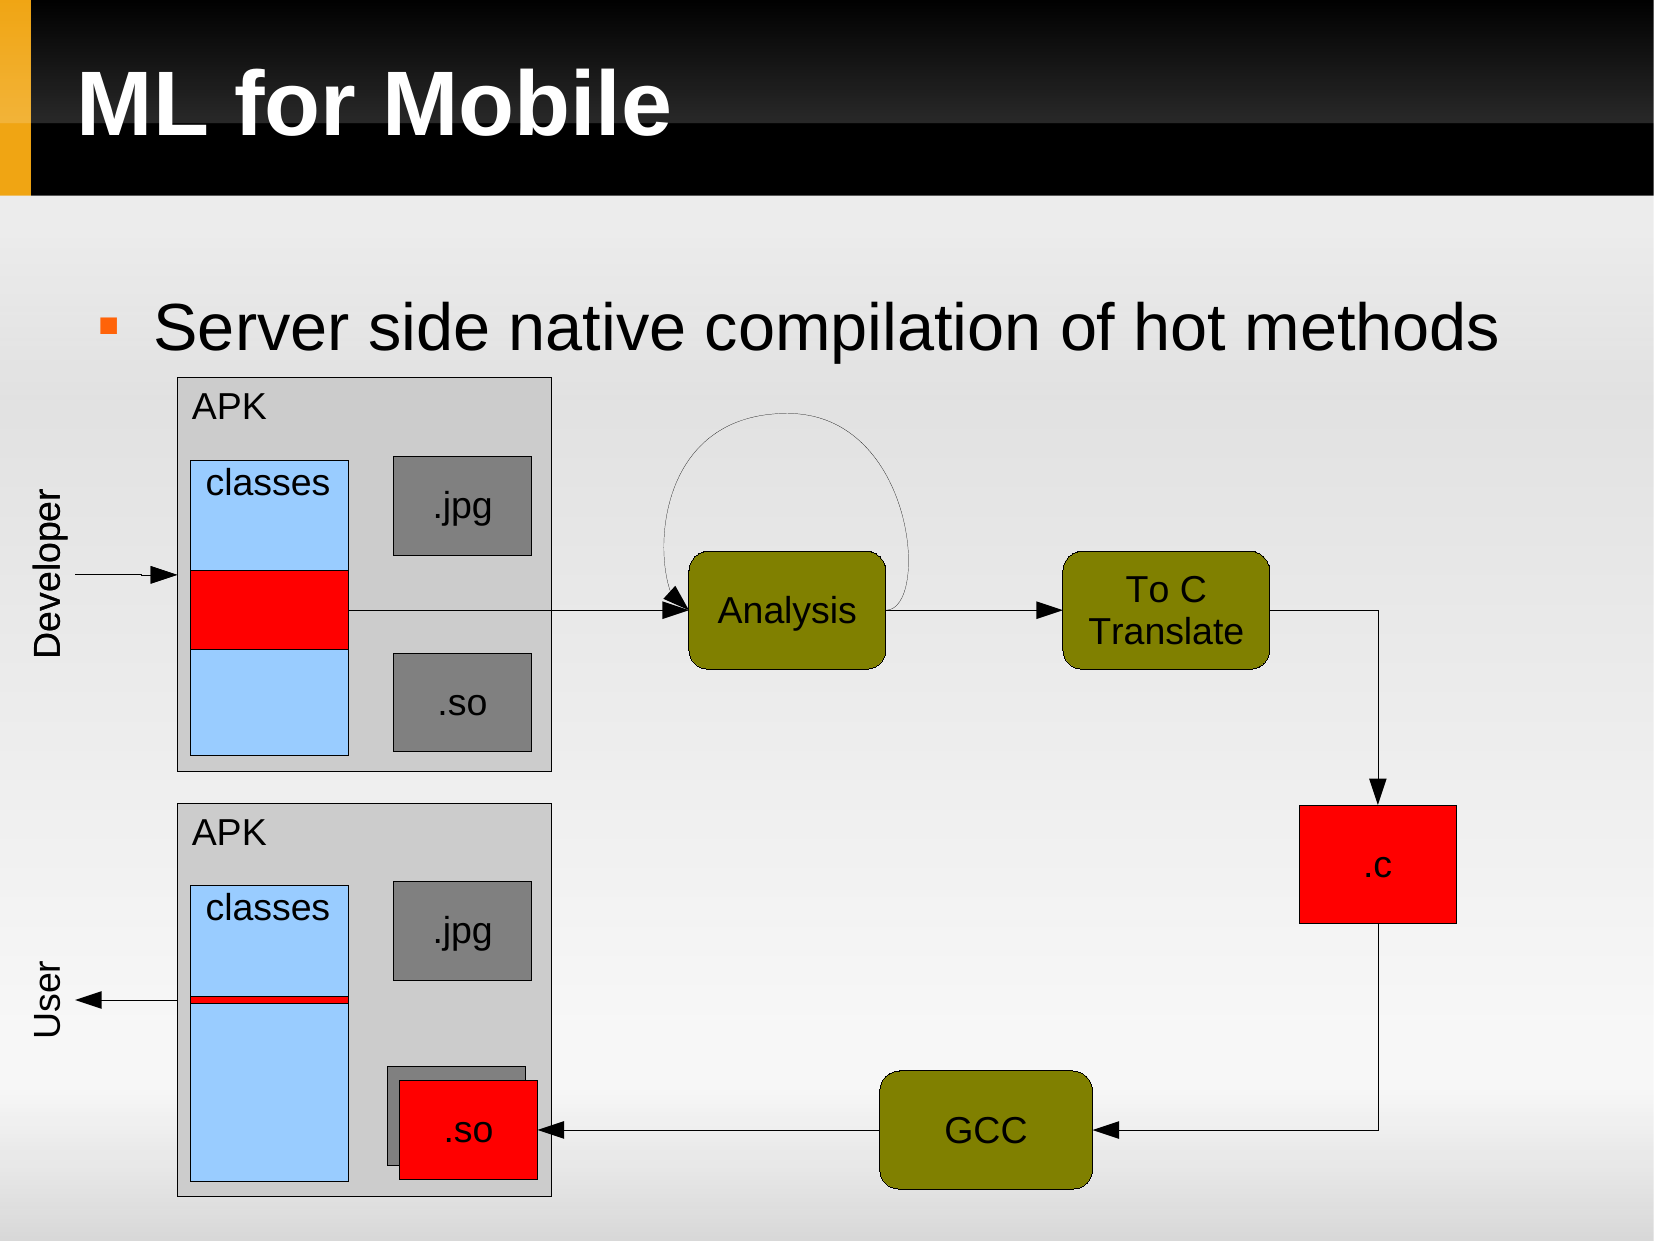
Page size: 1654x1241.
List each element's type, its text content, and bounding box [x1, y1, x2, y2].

text_box .jpg [393, 881, 532, 981]
text_box APK [177, 803, 552, 1197]
text_box [190, 996, 349, 1004]
text_box .c [1299, 805, 1457, 924]
text_box User [18, 945, 76, 1055]
picture [0, 0, 1654, 1241]
text_box classes [190, 885, 349, 996]
text_box classes [190, 460, 349, 570]
text_box .so [399, 1080, 538, 1180]
list Server side native compilation of hot methods [82, 290, 1571, 366]
text_box To C Translate [1062, 551, 1270, 670]
text_box Analysis [688, 551, 886, 670]
text_box APK [177, 377, 552, 772]
text_box classes [190, 1004, 349, 1182]
text_box .so [393, 653, 532, 752]
title ML for Mobile [76, 7, 1565, 200]
text_box Developer [18, 474, 76, 674]
text_box .so [387, 1066, 526, 1166]
text_box GCC [879, 1070, 1093, 1190]
text_box [190, 570, 349, 650]
text_box classes [190, 650, 349, 756]
text_box .jpg [393, 456, 532, 556]
